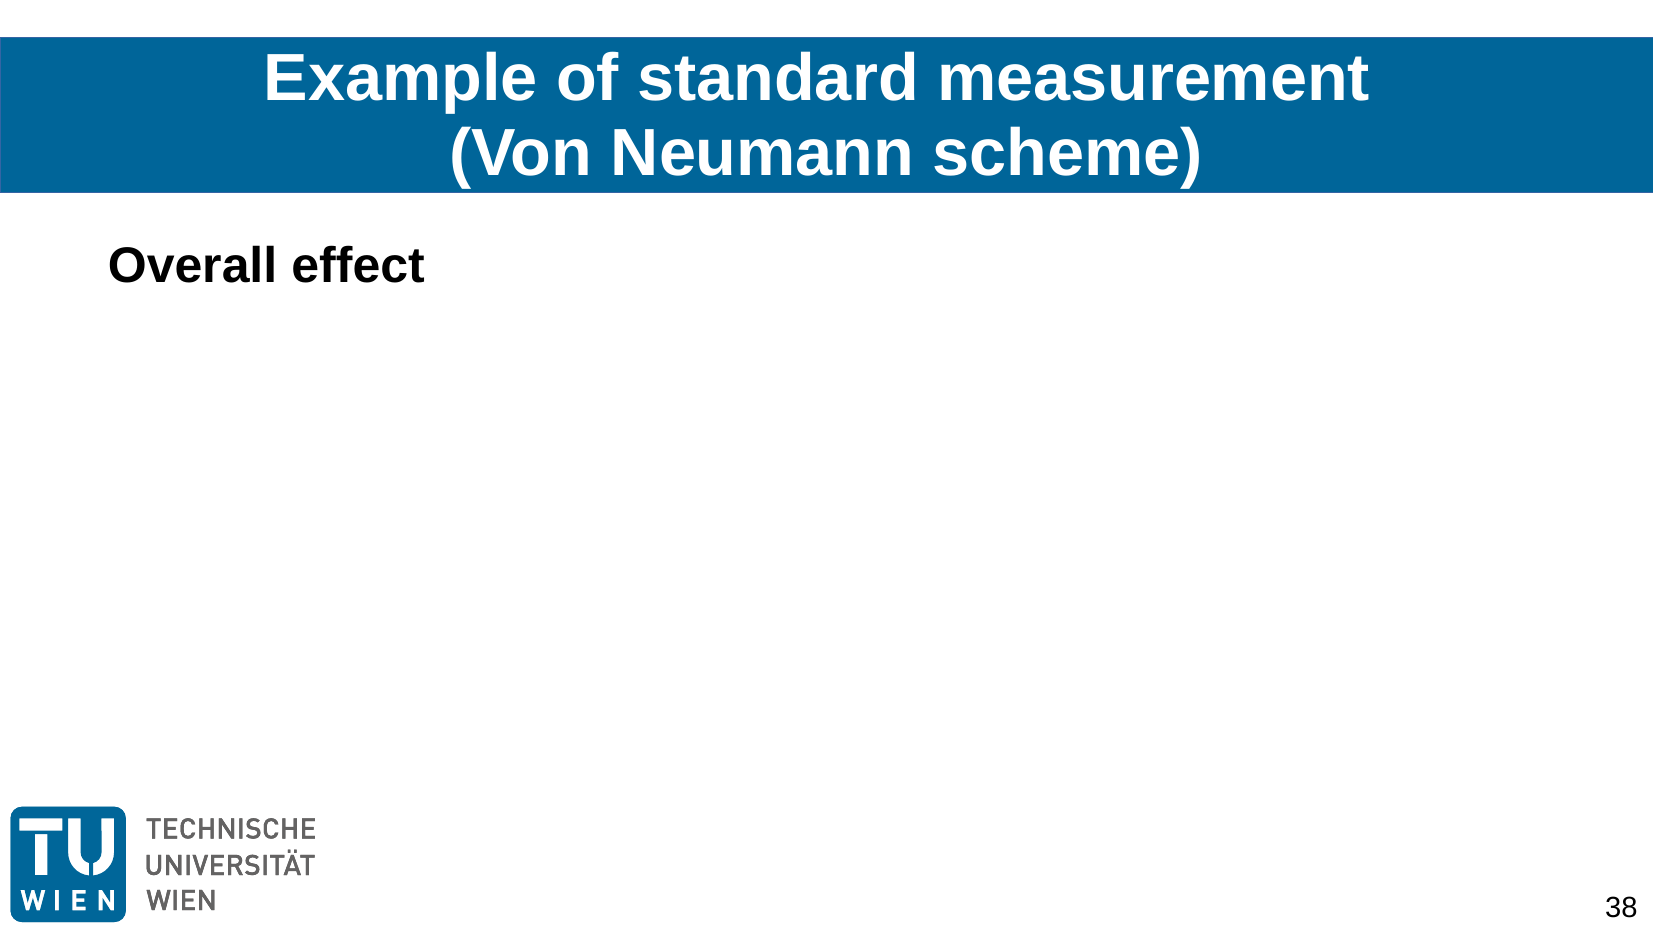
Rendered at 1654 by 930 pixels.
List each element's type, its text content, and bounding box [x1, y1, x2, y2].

list Overall effect [107, 236, 1186, 311]
title Example of standard measurement (Von Neumann scheme) [0, 37, 1653, 193]
